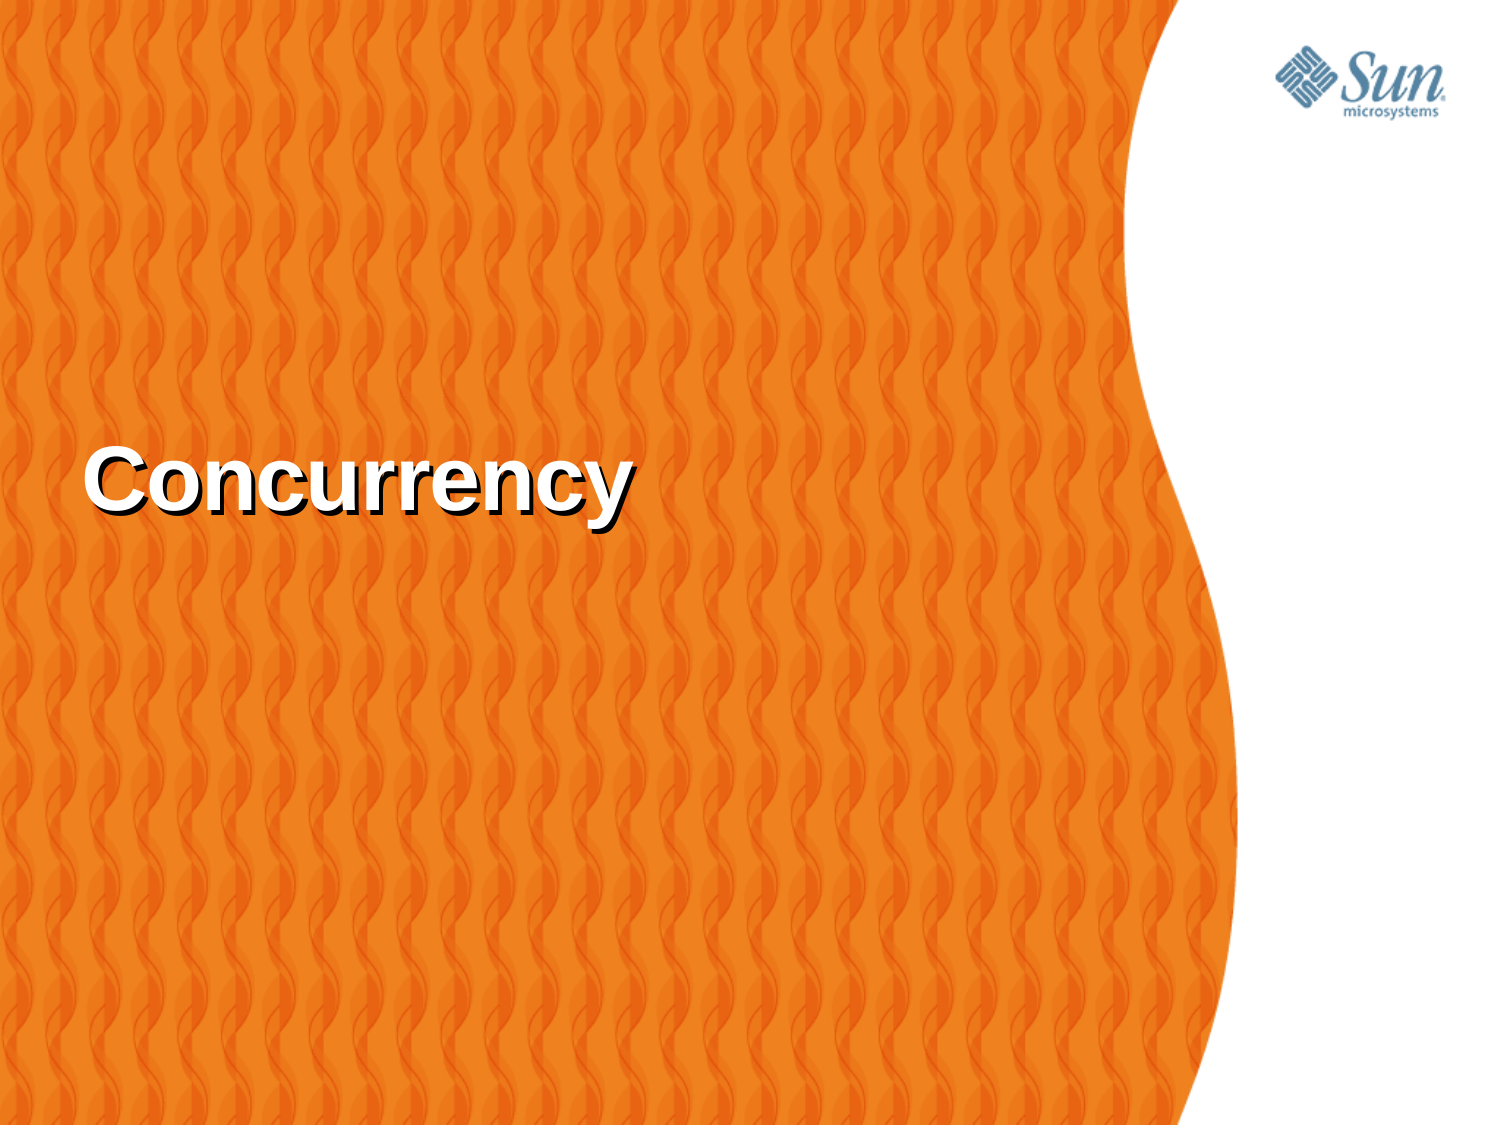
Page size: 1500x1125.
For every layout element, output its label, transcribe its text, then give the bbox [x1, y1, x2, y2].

picture [0, 0, 1500, 1125]
title Concurrency [81, 149, 1283, 857]
